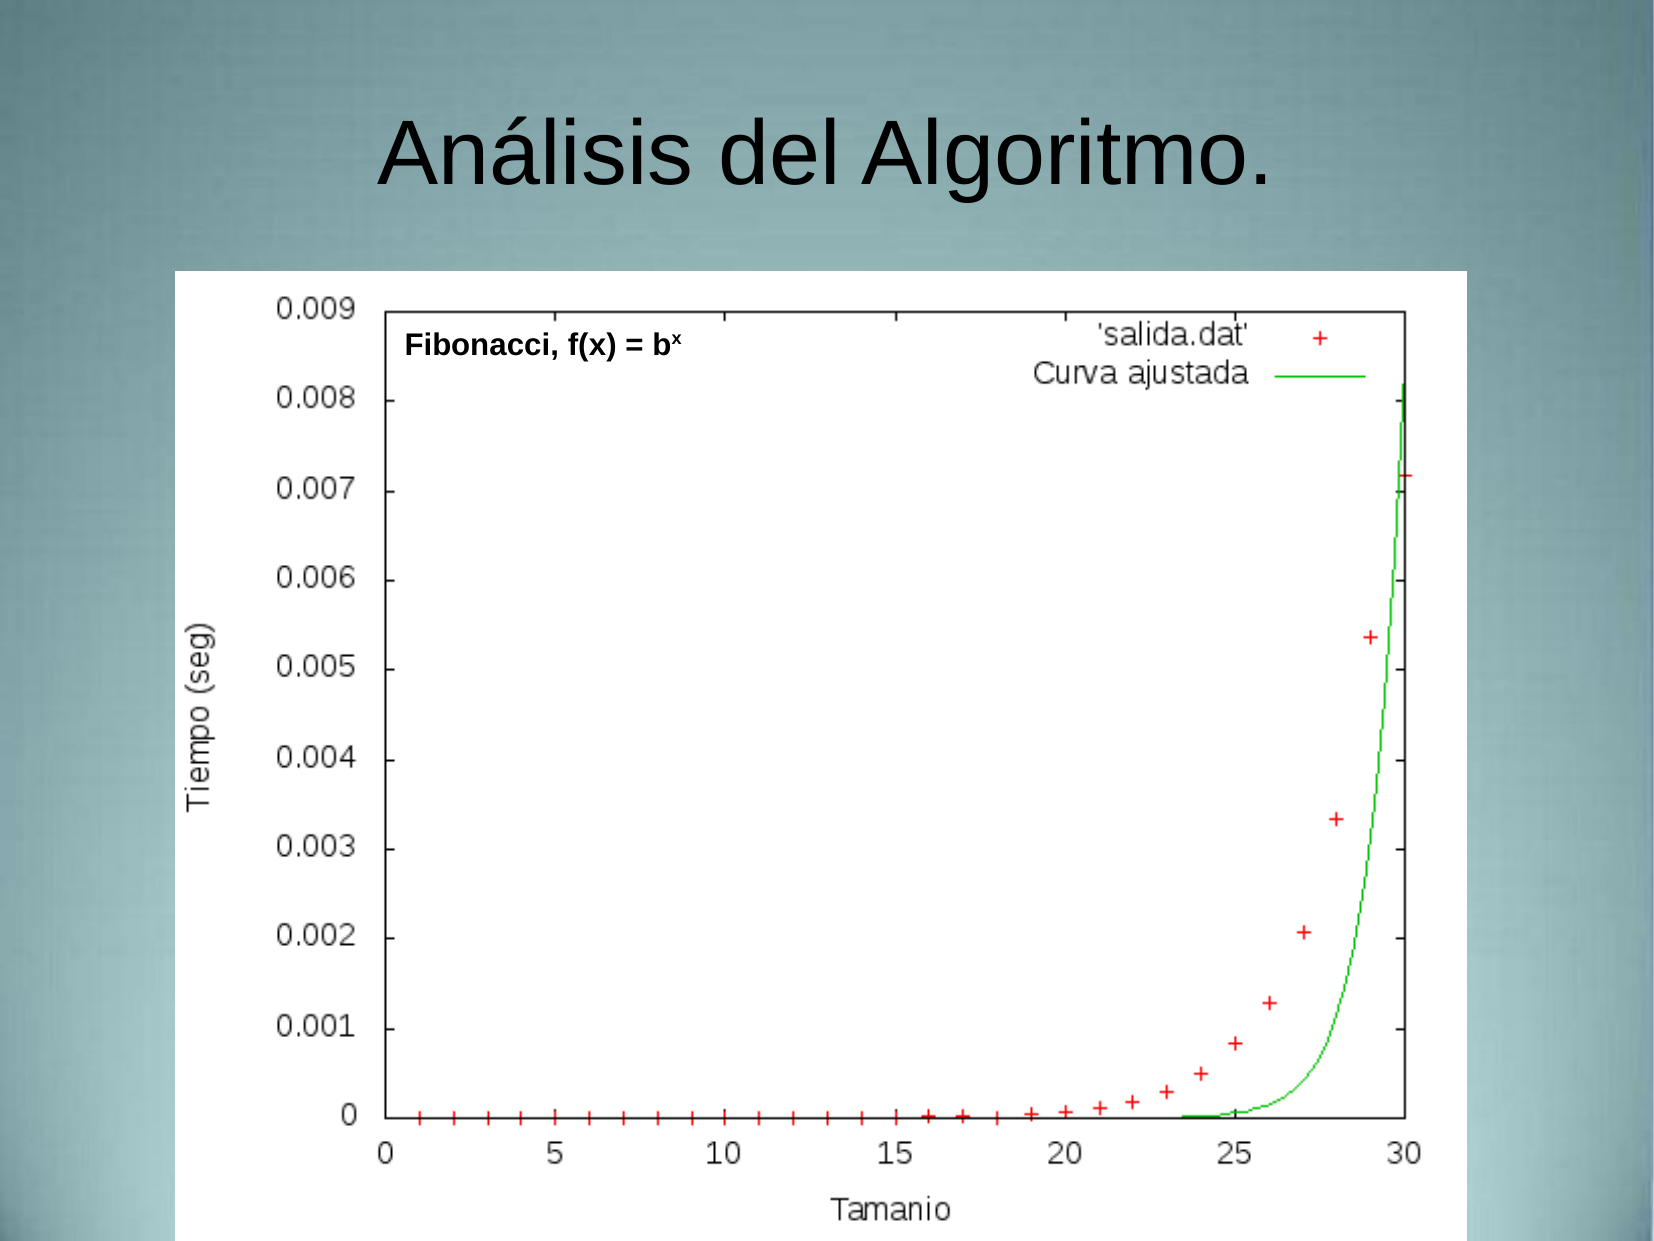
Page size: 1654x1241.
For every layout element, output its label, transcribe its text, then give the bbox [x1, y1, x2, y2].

picture [0, 0, 1654, 1241]
text_box Fibonacci, f(x) = bx [389, 319, 719, 461]
title Análisis del Algoritmo. [82, 49, 1571, 257]
